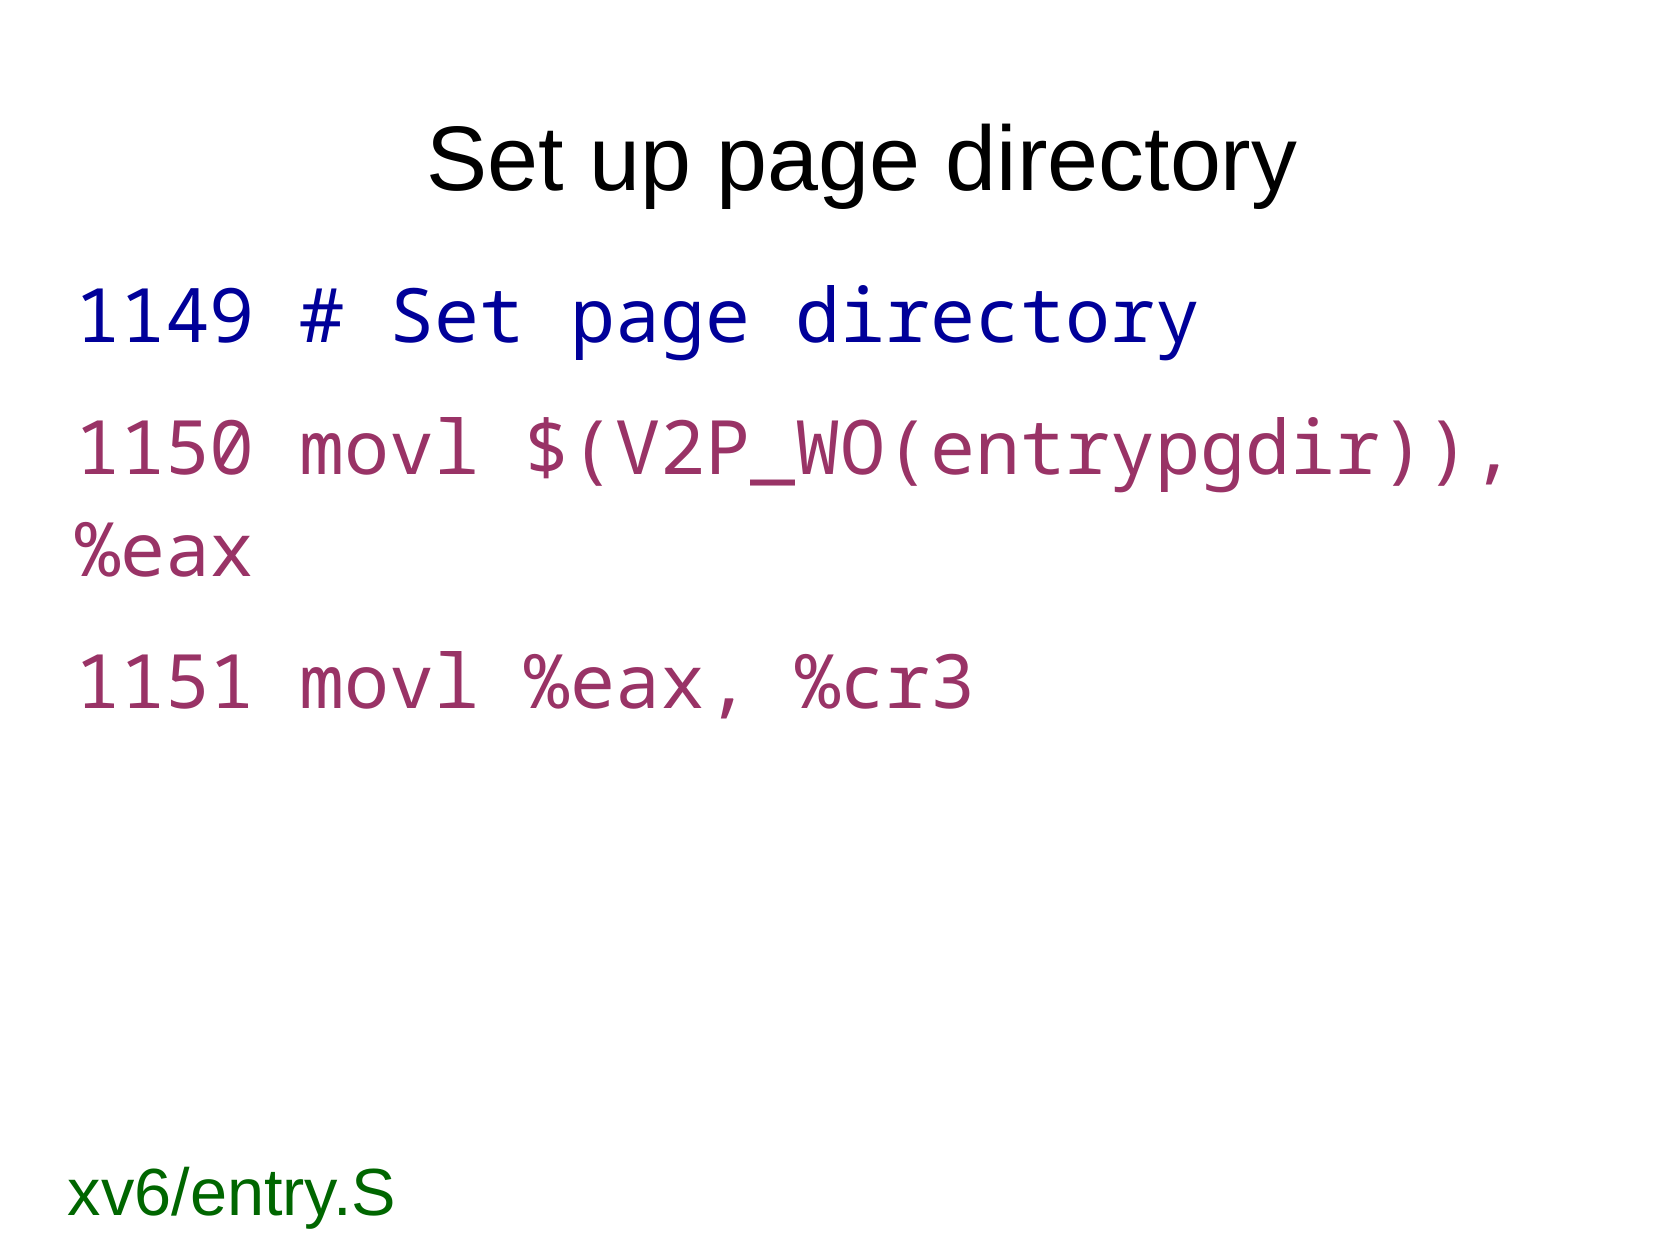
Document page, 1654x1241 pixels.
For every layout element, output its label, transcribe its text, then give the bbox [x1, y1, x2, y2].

text_box xv6/entry.S [53, 1148, 638, 1238]
list 1149 # Set page directory 1150 movl $(V2P_WO(entrypgdir)), %eax 1151 movl %eax, %cr3 [75, 262, 1564, 1088]
title Set up page directory [300, 55, 1426, 263]
